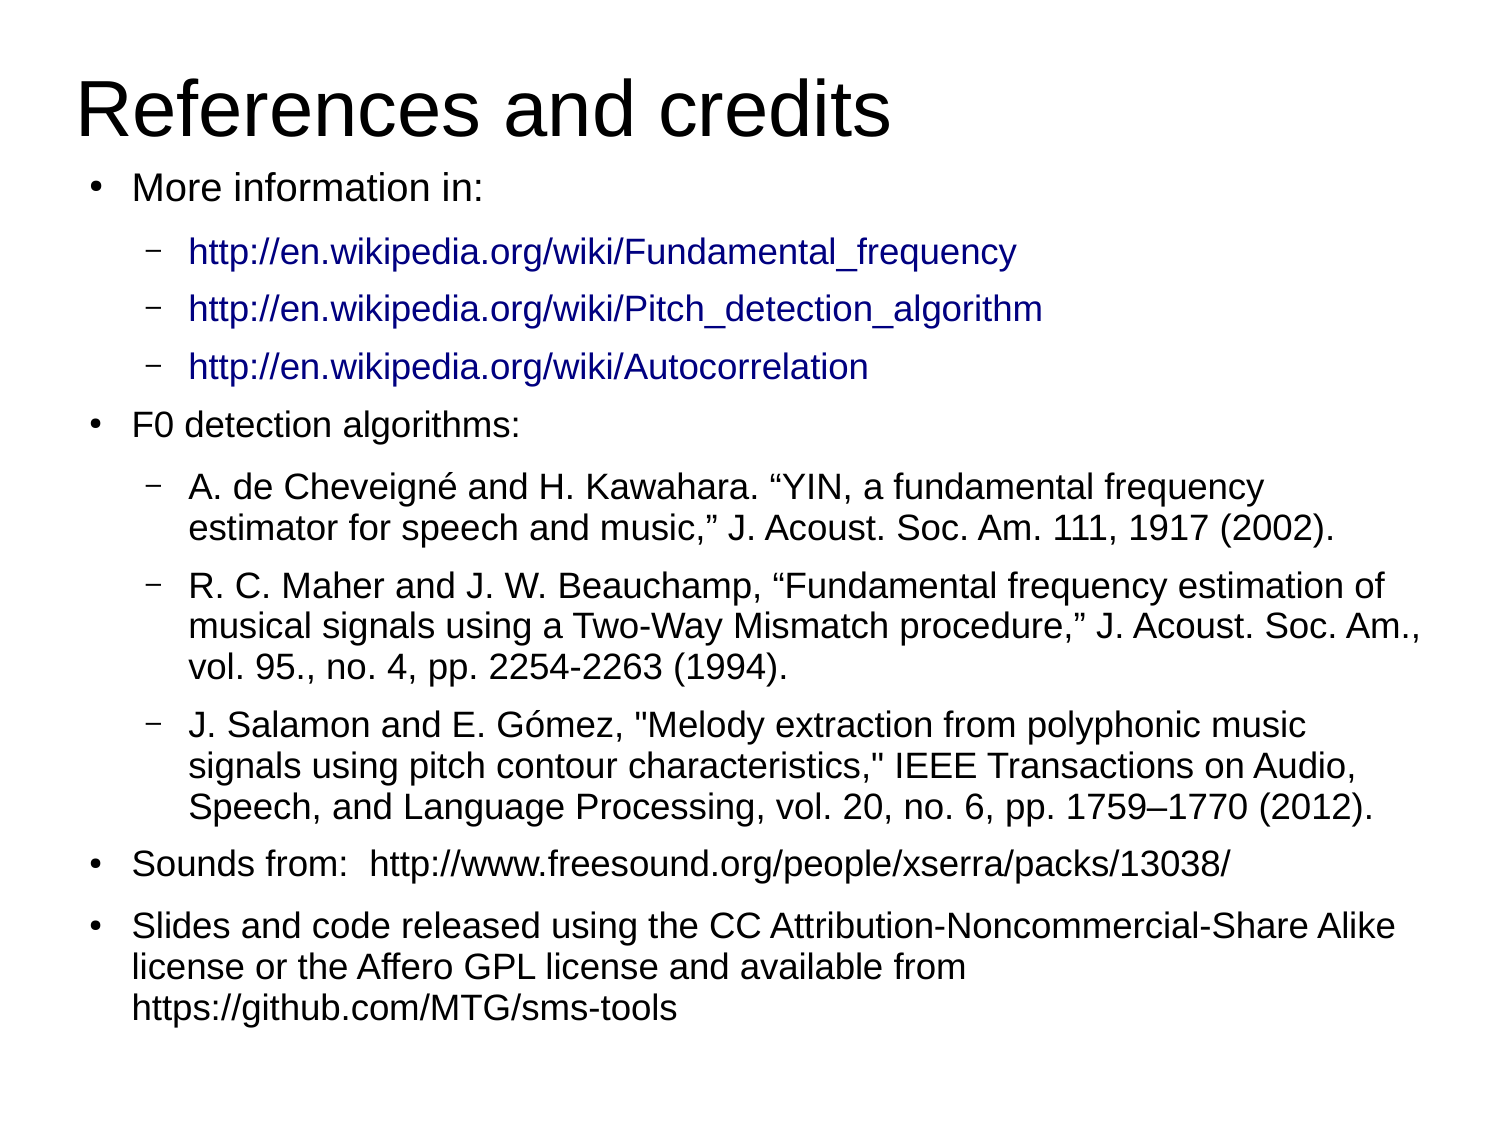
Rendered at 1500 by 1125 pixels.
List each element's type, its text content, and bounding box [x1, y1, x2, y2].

title References and credits [75, 15, 1425, 164]
list More information in: http://en.wikipedia.org/wiki/Fundamental_frequency http://en.wikipedia.org/wiki/Pitch_detection_algorithm http://en.wikipedia.org/wiki/Autocorrelation F0 detection algorithms: A. de Cheveigné and H. Kawahara. “YIN, a fundamental frequency estimator for speech and music,” J. Acoust. Soc. Am. 111, 1917 (2002). R. C. Maher and J. W. Beauchamp, “Fundamental frequency estimation of musical signals using a Two-Way Mismatch procedure,” J. Acoust. Soc. Am., vol. 95., no. 4, pp. 2254-2263 (1994). J. Salamon and E. Gómez, "Melody extraction from polyphonic music signals using pitch contour characteristics," IEEE Transactions on Audio, Speech, and Language Processing, vol. 20, no. 6, pp. 1759–1770 (2012). Sounds from: http://www.freesound.org/people/xserra/packs/13038/ Slides and code released using the CC Attribution-Noncommercial-Share Alike license or the Affero GPL license and available from https://github.com/MTG/sms-tools [75, 164, 1425, 1036]
